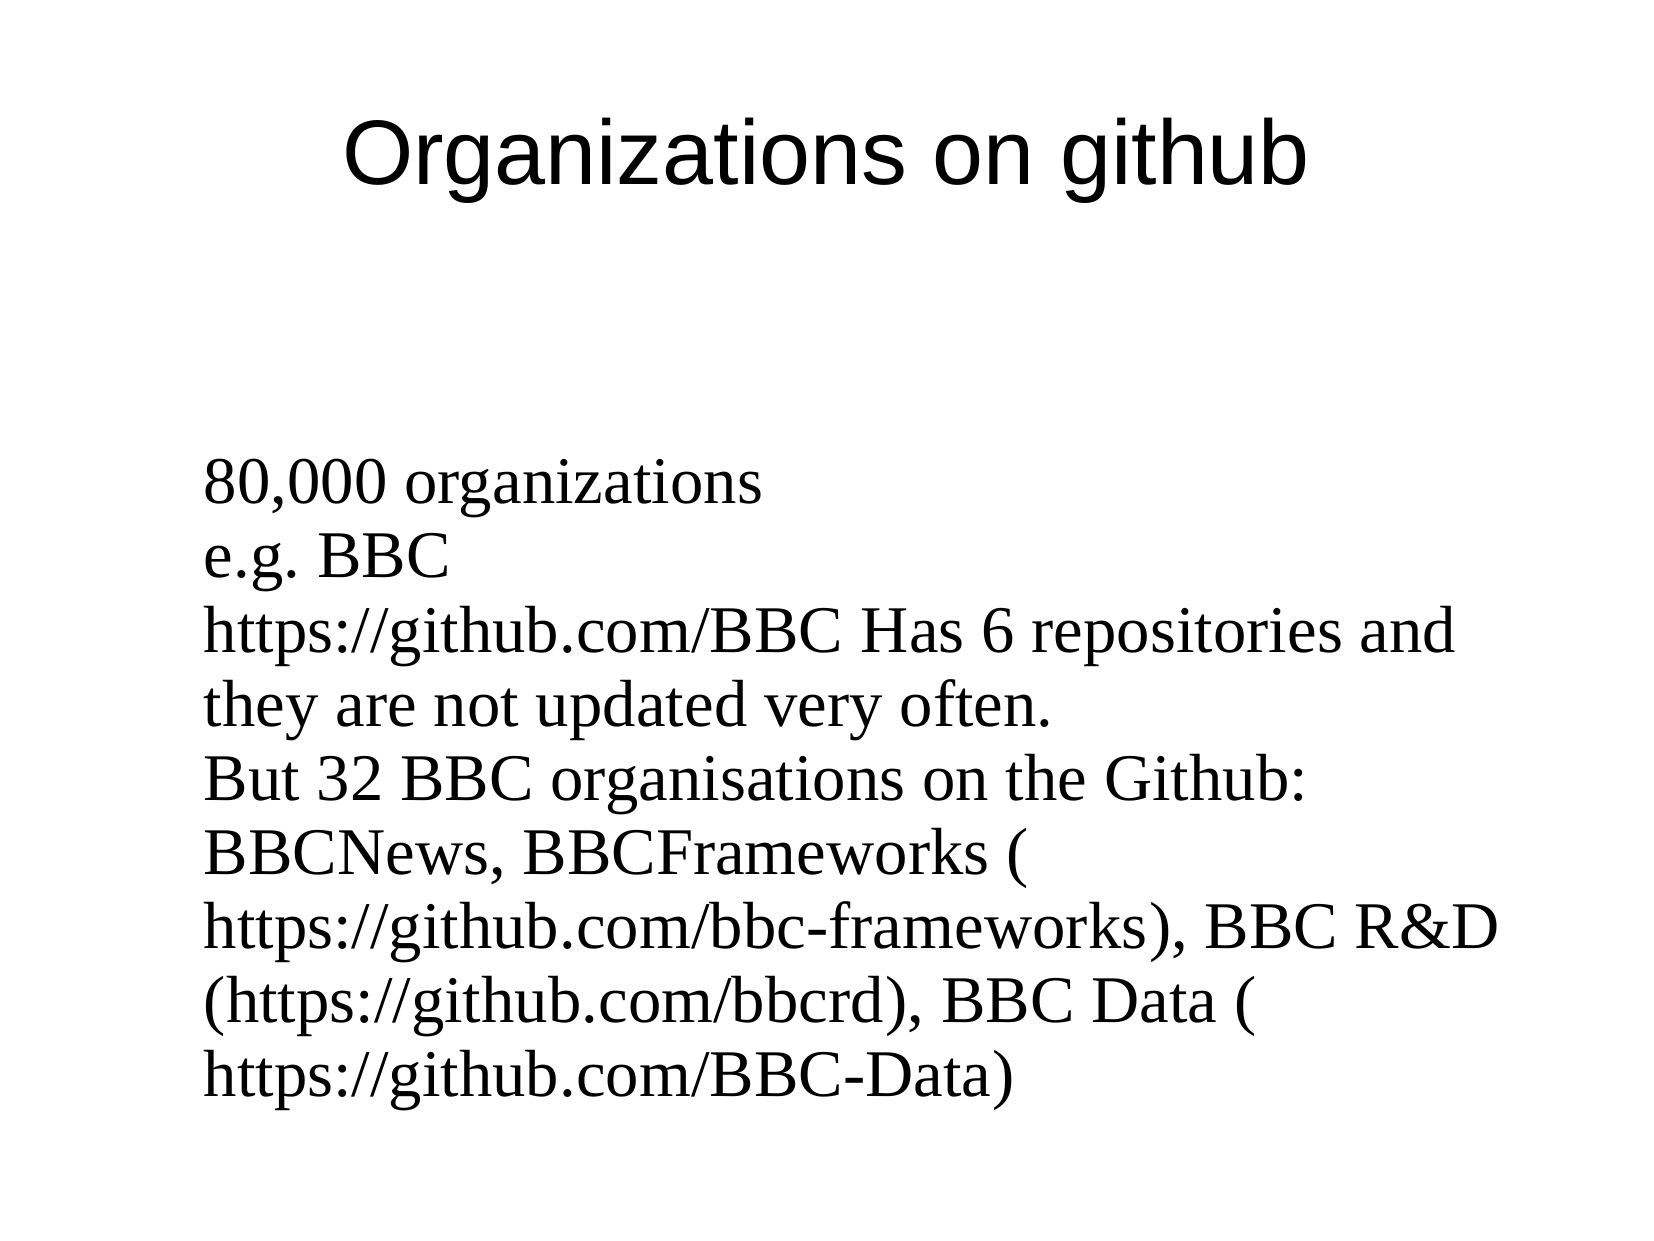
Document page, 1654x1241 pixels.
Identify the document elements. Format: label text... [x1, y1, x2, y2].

text_box 80,000 organizations e.g. BBC https://github.com/BBC Has 6 repositories and they are not updated very often. But 32 BBC organisations on the Github: BBCNews, BBCFrameworks (https://github.com/bbc-frameworks), BBC R&D (https://github.com/bbcrd), BBC Data (https://github.com/BBC-Data) [188, 437, 1548, 1193]
title Organizations on github [82, 49, 1571, 257]
